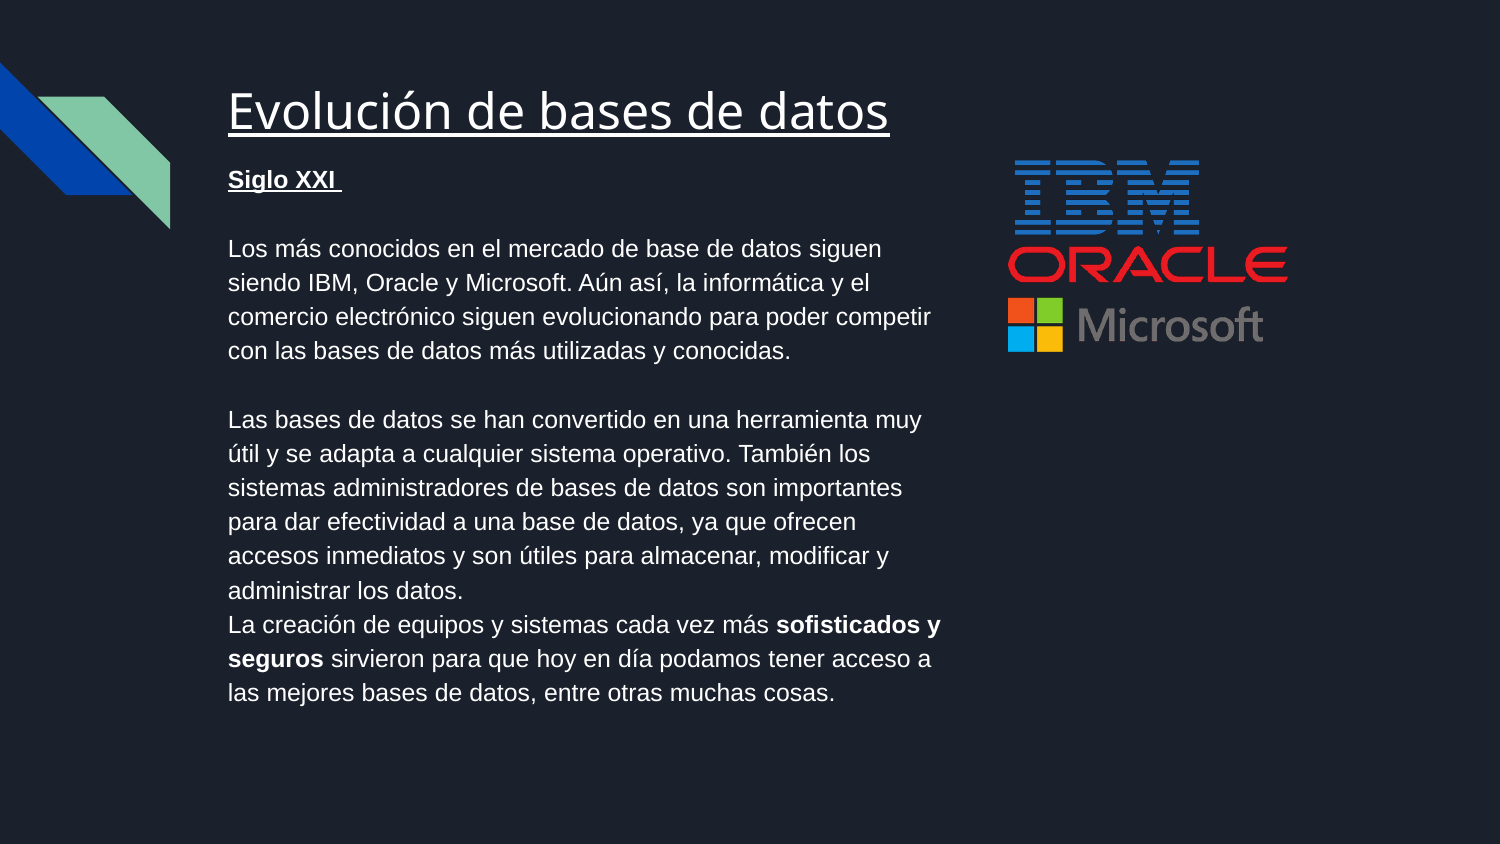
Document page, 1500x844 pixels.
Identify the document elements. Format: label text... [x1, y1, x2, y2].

title Evolución de bases de datos [212, 64, 1368, 215]
list Siglo XXI Los más conocidos en el mercado de base de datos siguen siendo IBM, Oracle y Microsoft. Aún así, la informática y el comercio electrónico siguen evolucionando para poder competir con las bases de datos más utilizadas y conocidas. Las bases de datos se han convertido en una herramienta muy útil y se adapta a cualquier sistema operativo. También los sistemas administradores de bases de datos son importantes para dar efectividad a una base de datos, ya que ofrecen accesos inmediatos y son útiles para almacenar, modificar y administrar los datos. La creación de equipos y sistemas cada vez más sofisticados y seguros sirvieron para que hoy en día podamos tener acceso a las mejores bases de datos, entre otras muchas cosas. [212, 144, 967, 730]
picture [1008, 124, 1288, 452]
